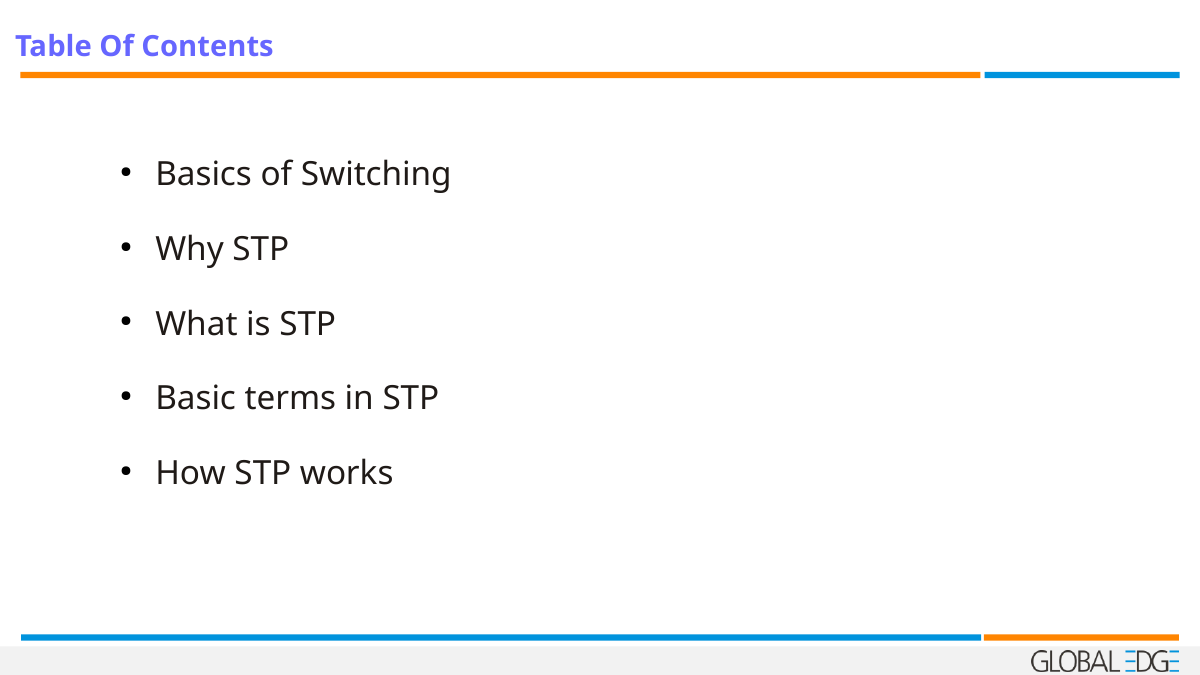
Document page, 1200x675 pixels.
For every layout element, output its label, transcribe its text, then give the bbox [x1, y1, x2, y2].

list Basics of Switching Why STP What is STP Basic terms in STP How STP works [120, 150, 1200, 542]
title Table Of Contents [15, 14, 1096, 76]
picture [1031, 650, 1179, 672]
